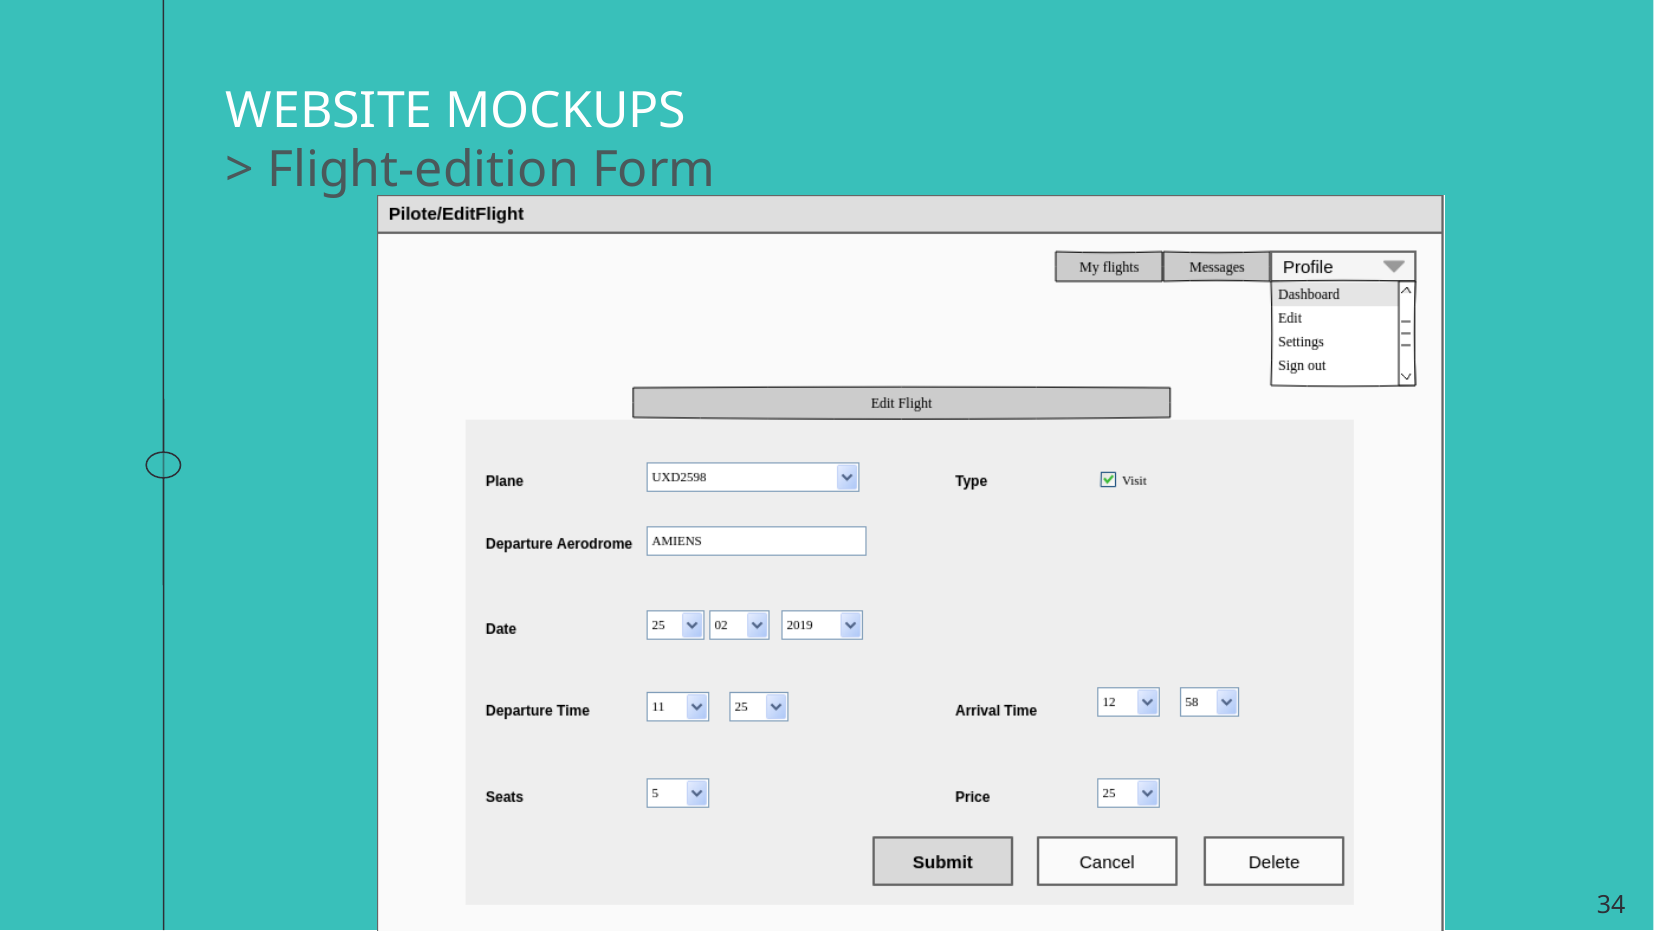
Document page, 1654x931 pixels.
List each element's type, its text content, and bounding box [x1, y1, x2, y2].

title WEBSITE MOCKUPS [210, 90, 1451, 153]
picture [377, 195, 1445, 931]
title > Flight-edition Form [210, 153, 1451, 212]
slide_number <numéro> [1541, 873, 1641, 931]
